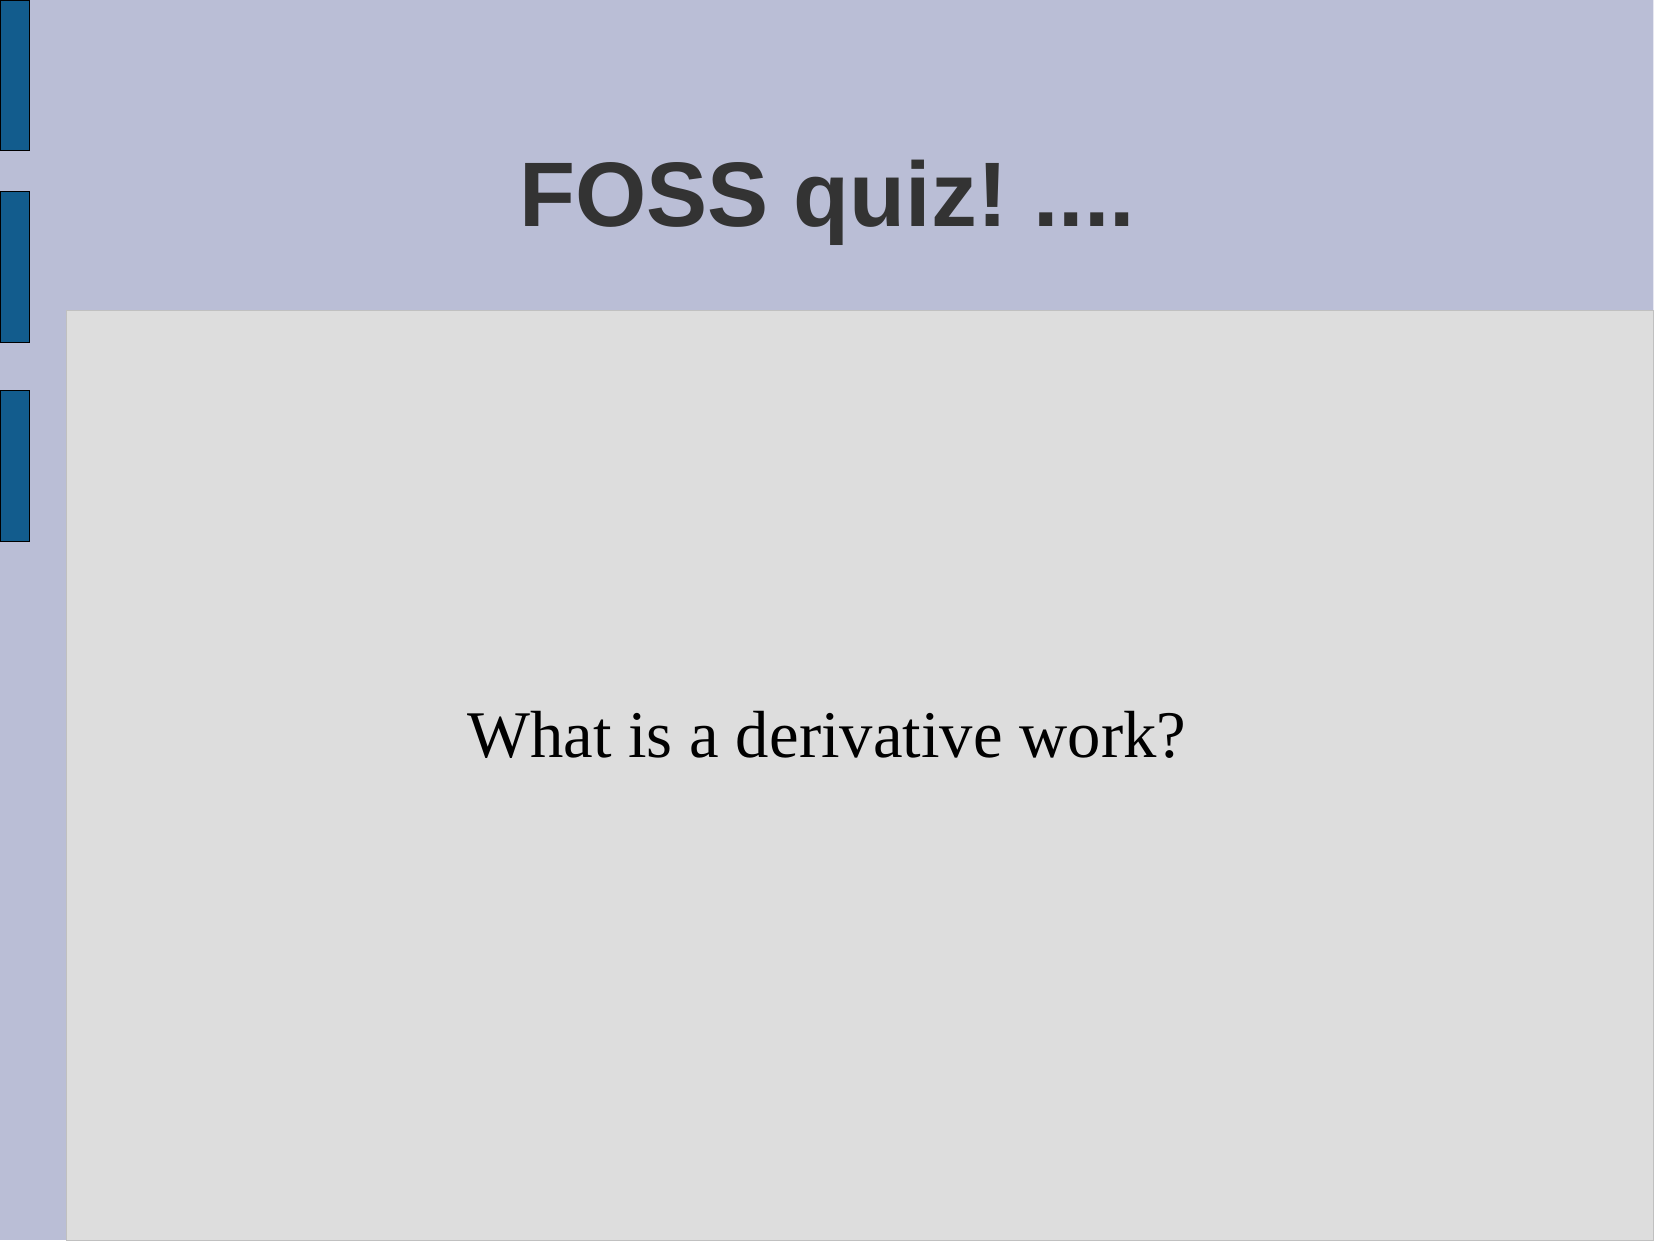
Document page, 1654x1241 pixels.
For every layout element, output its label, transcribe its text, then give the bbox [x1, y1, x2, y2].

subtitle What is a derivative work? [121, 352, 1534, 1119]
title FOSS quiz! .... [121, 98, 1534, 291]
